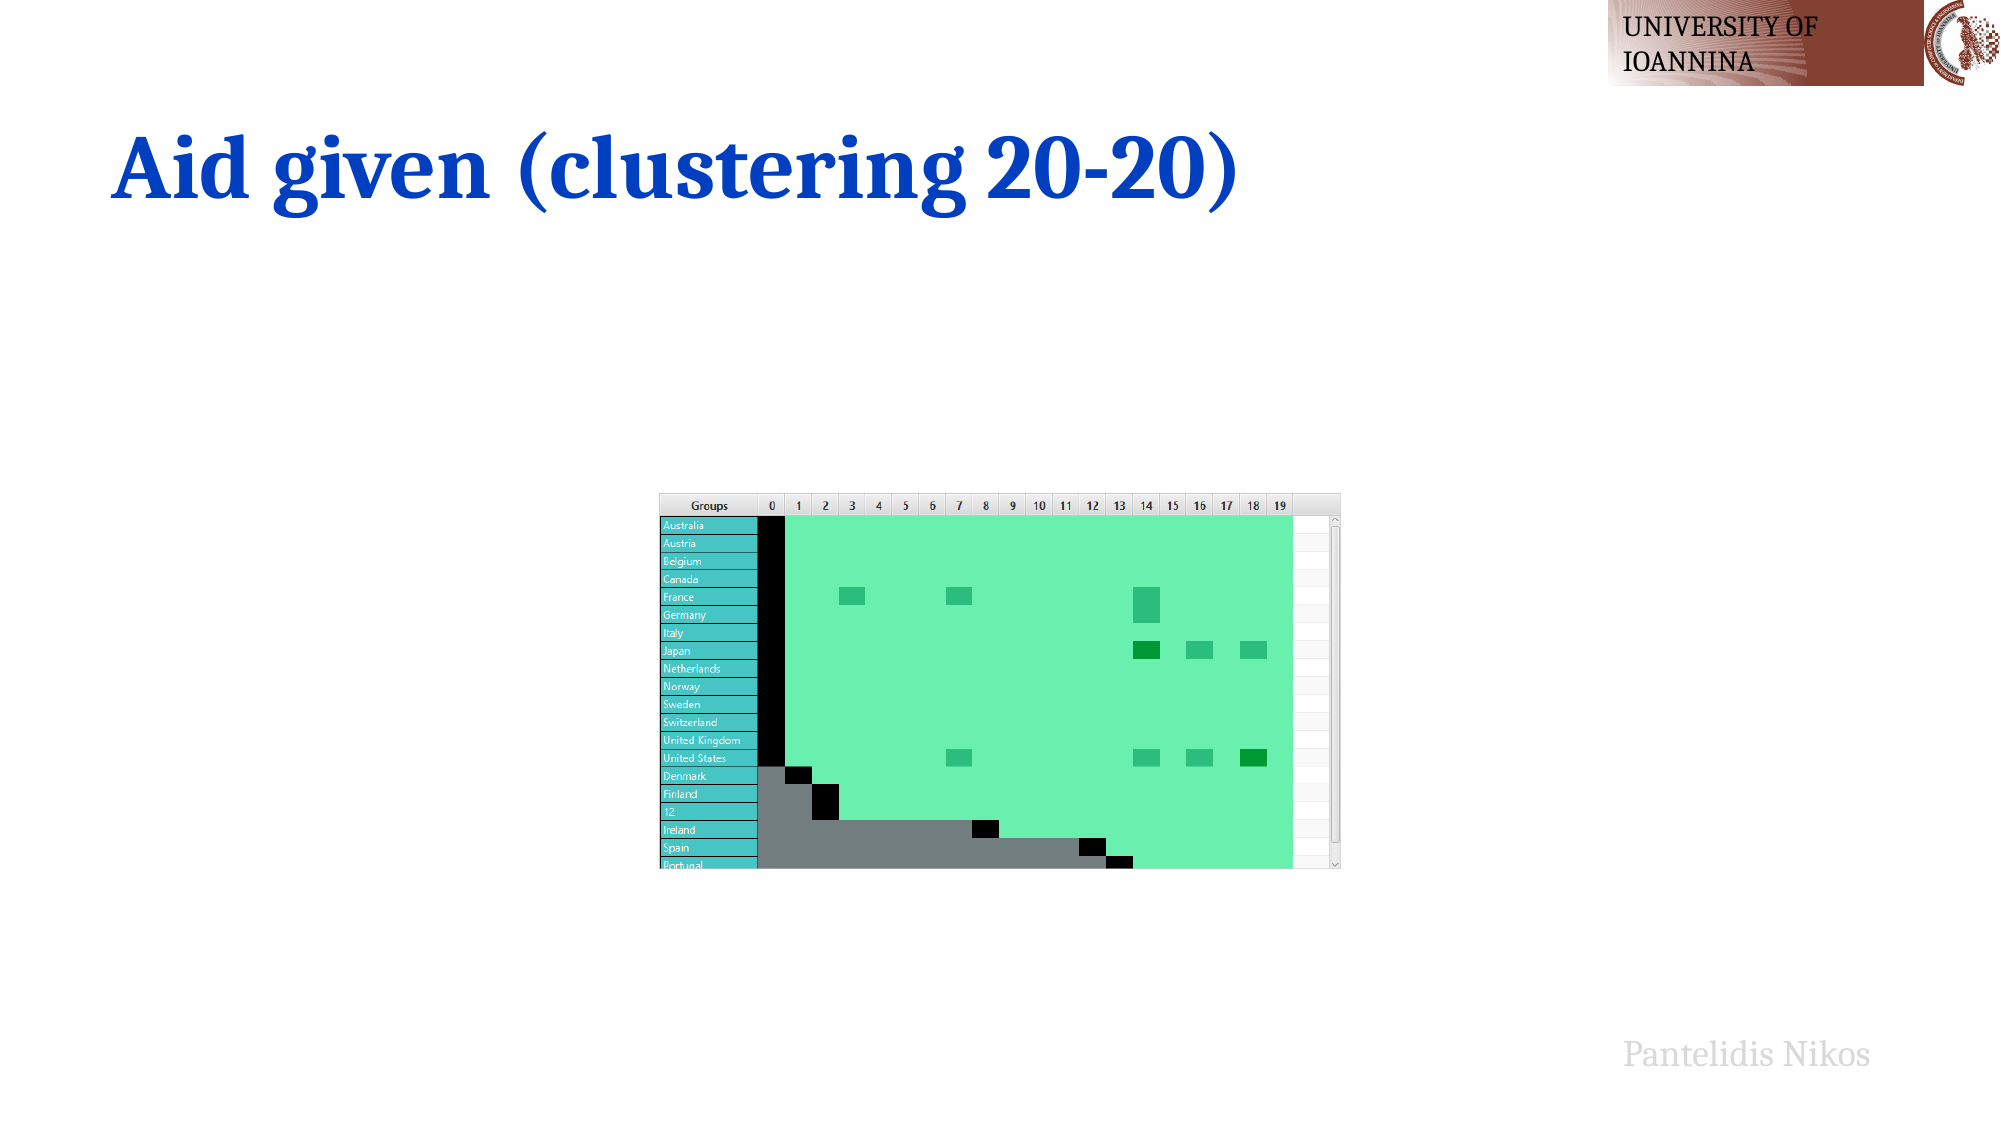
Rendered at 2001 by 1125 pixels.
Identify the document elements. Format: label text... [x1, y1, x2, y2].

text_box Aid given (clustering 20-20) [96, 112, 1594, 225]
picture [659, 493, 1341, 869]
picture [1924, 0, 2001, 86]
